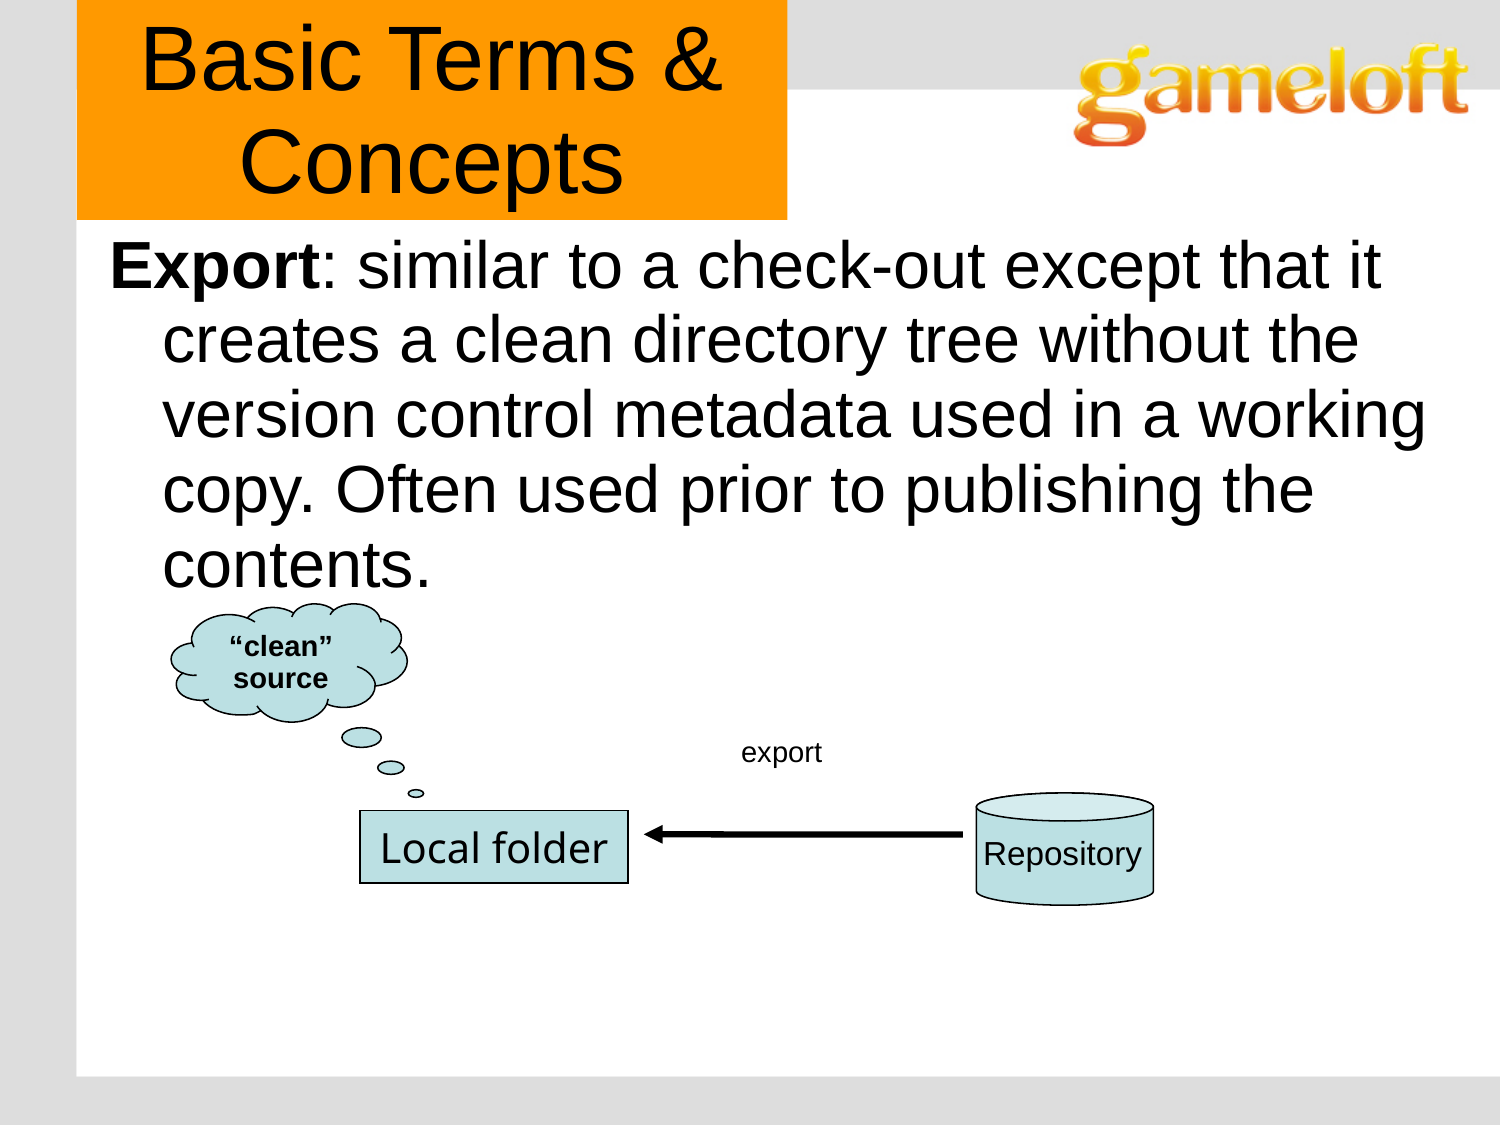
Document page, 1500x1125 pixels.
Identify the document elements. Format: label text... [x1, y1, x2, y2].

picture [0, 0, 1500, 1125]
text_box [976, 881, 1154, 906]
title Basic Terms & Concepts [76, 0, 788, 220]
text_box [976, 808, 1154, 828]
list Export: similar to a check-out except that it creates a clean directory tree without the version control metadata used in a working copy. Often used prior to publishing the contents. [76, 220, 1471, 610]
text_box Local folder [360, 810, 629, 884]
text_box Repository [962, 828, 1164, 881]
text_box export [726, 727, 857, 777]
text_box “clean” source [377, 761, 405, 775]
text_box “clean” source [341, 727, 382, 748]
text_box “clean” source [171, 603, 408, 723]
